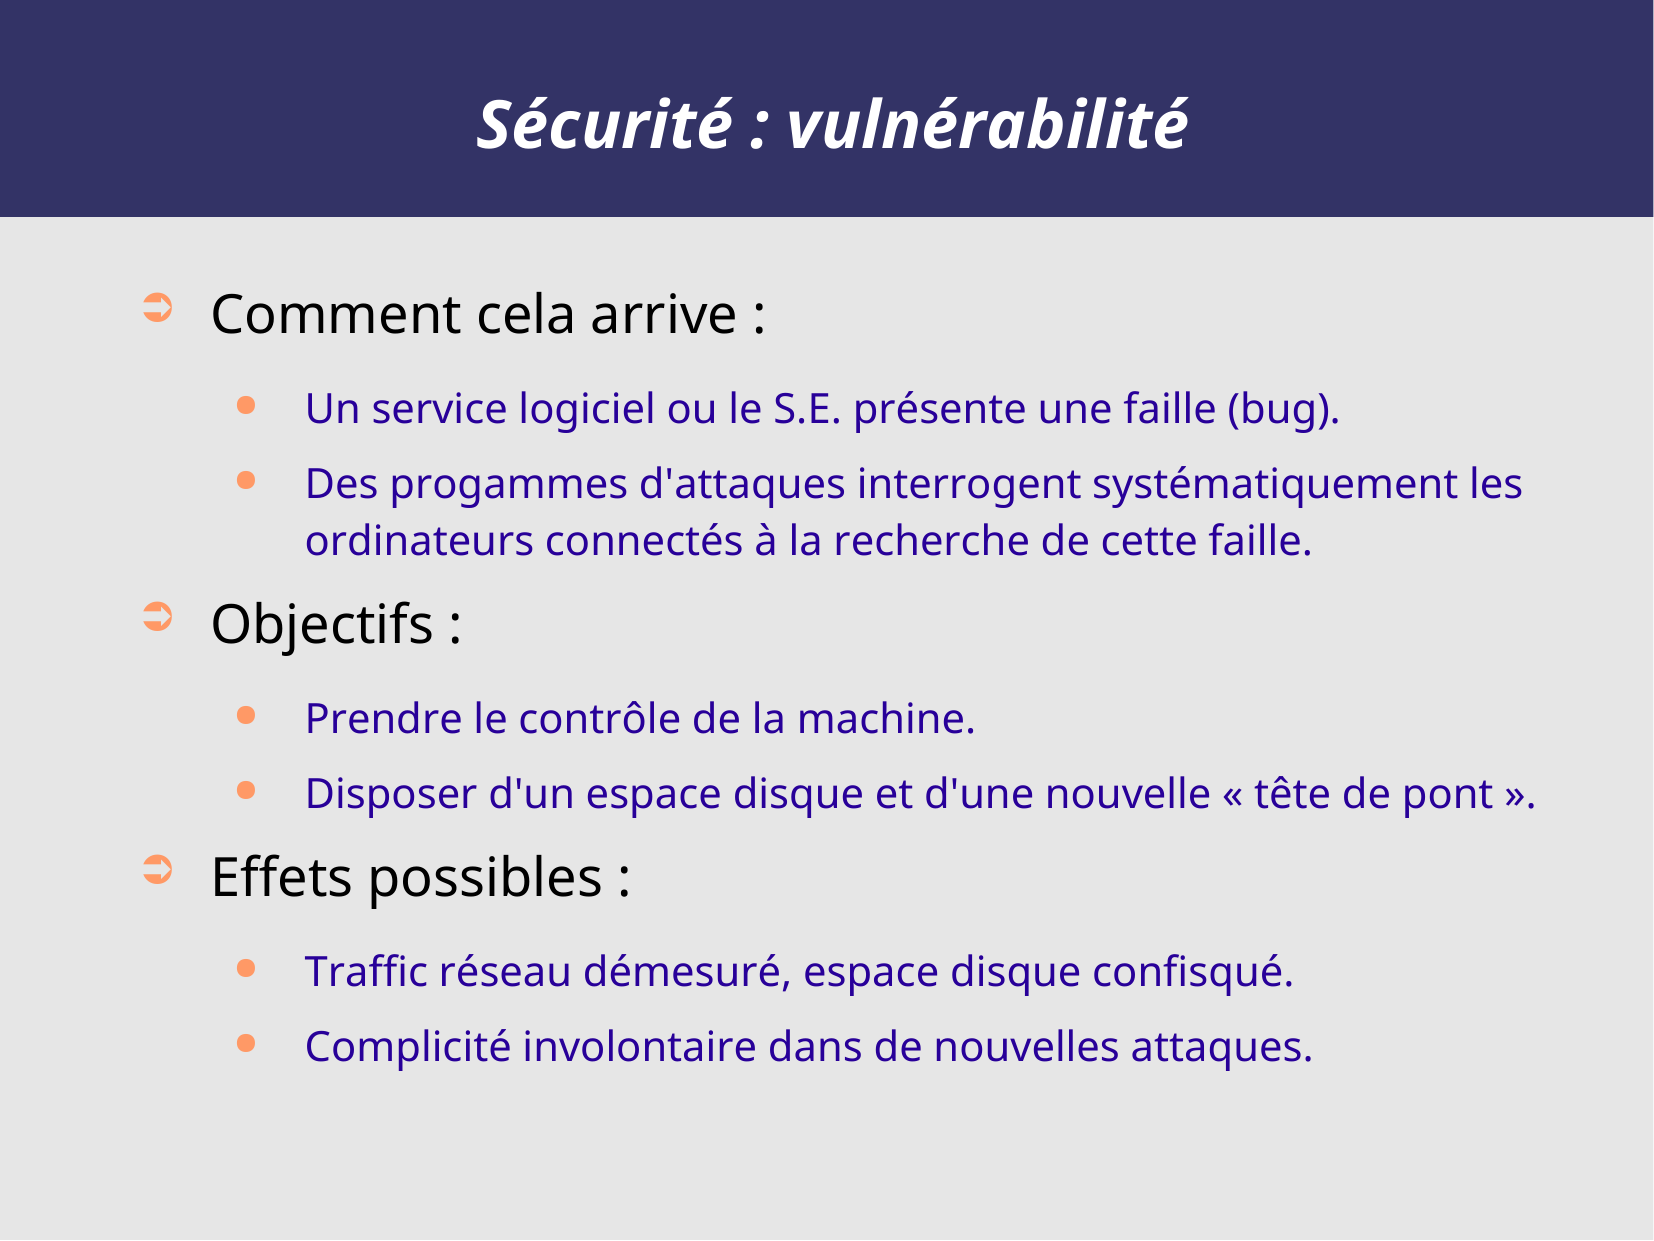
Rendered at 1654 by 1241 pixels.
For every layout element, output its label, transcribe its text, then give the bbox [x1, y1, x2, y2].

list Comment cela arrive : Un service logiciel ou le S.E. présente une faille (bug). Des progammes d'attaques interrogent systématiquement les ordinateurs connectés à la recherche de cette faille. Objectifs : Prendre le contrôle de la machine. Disposer d'un espace disque et d'une nouvelle « tête de pont ». Effets possibles : Traffic réseau démesuré, espace disque confisqué. Complicité involontaire dans de nouvelles attaques. [127, 275, 1570, 1065]
title Sécurité : vulnérabilité [121, 19, 1534, 227]
